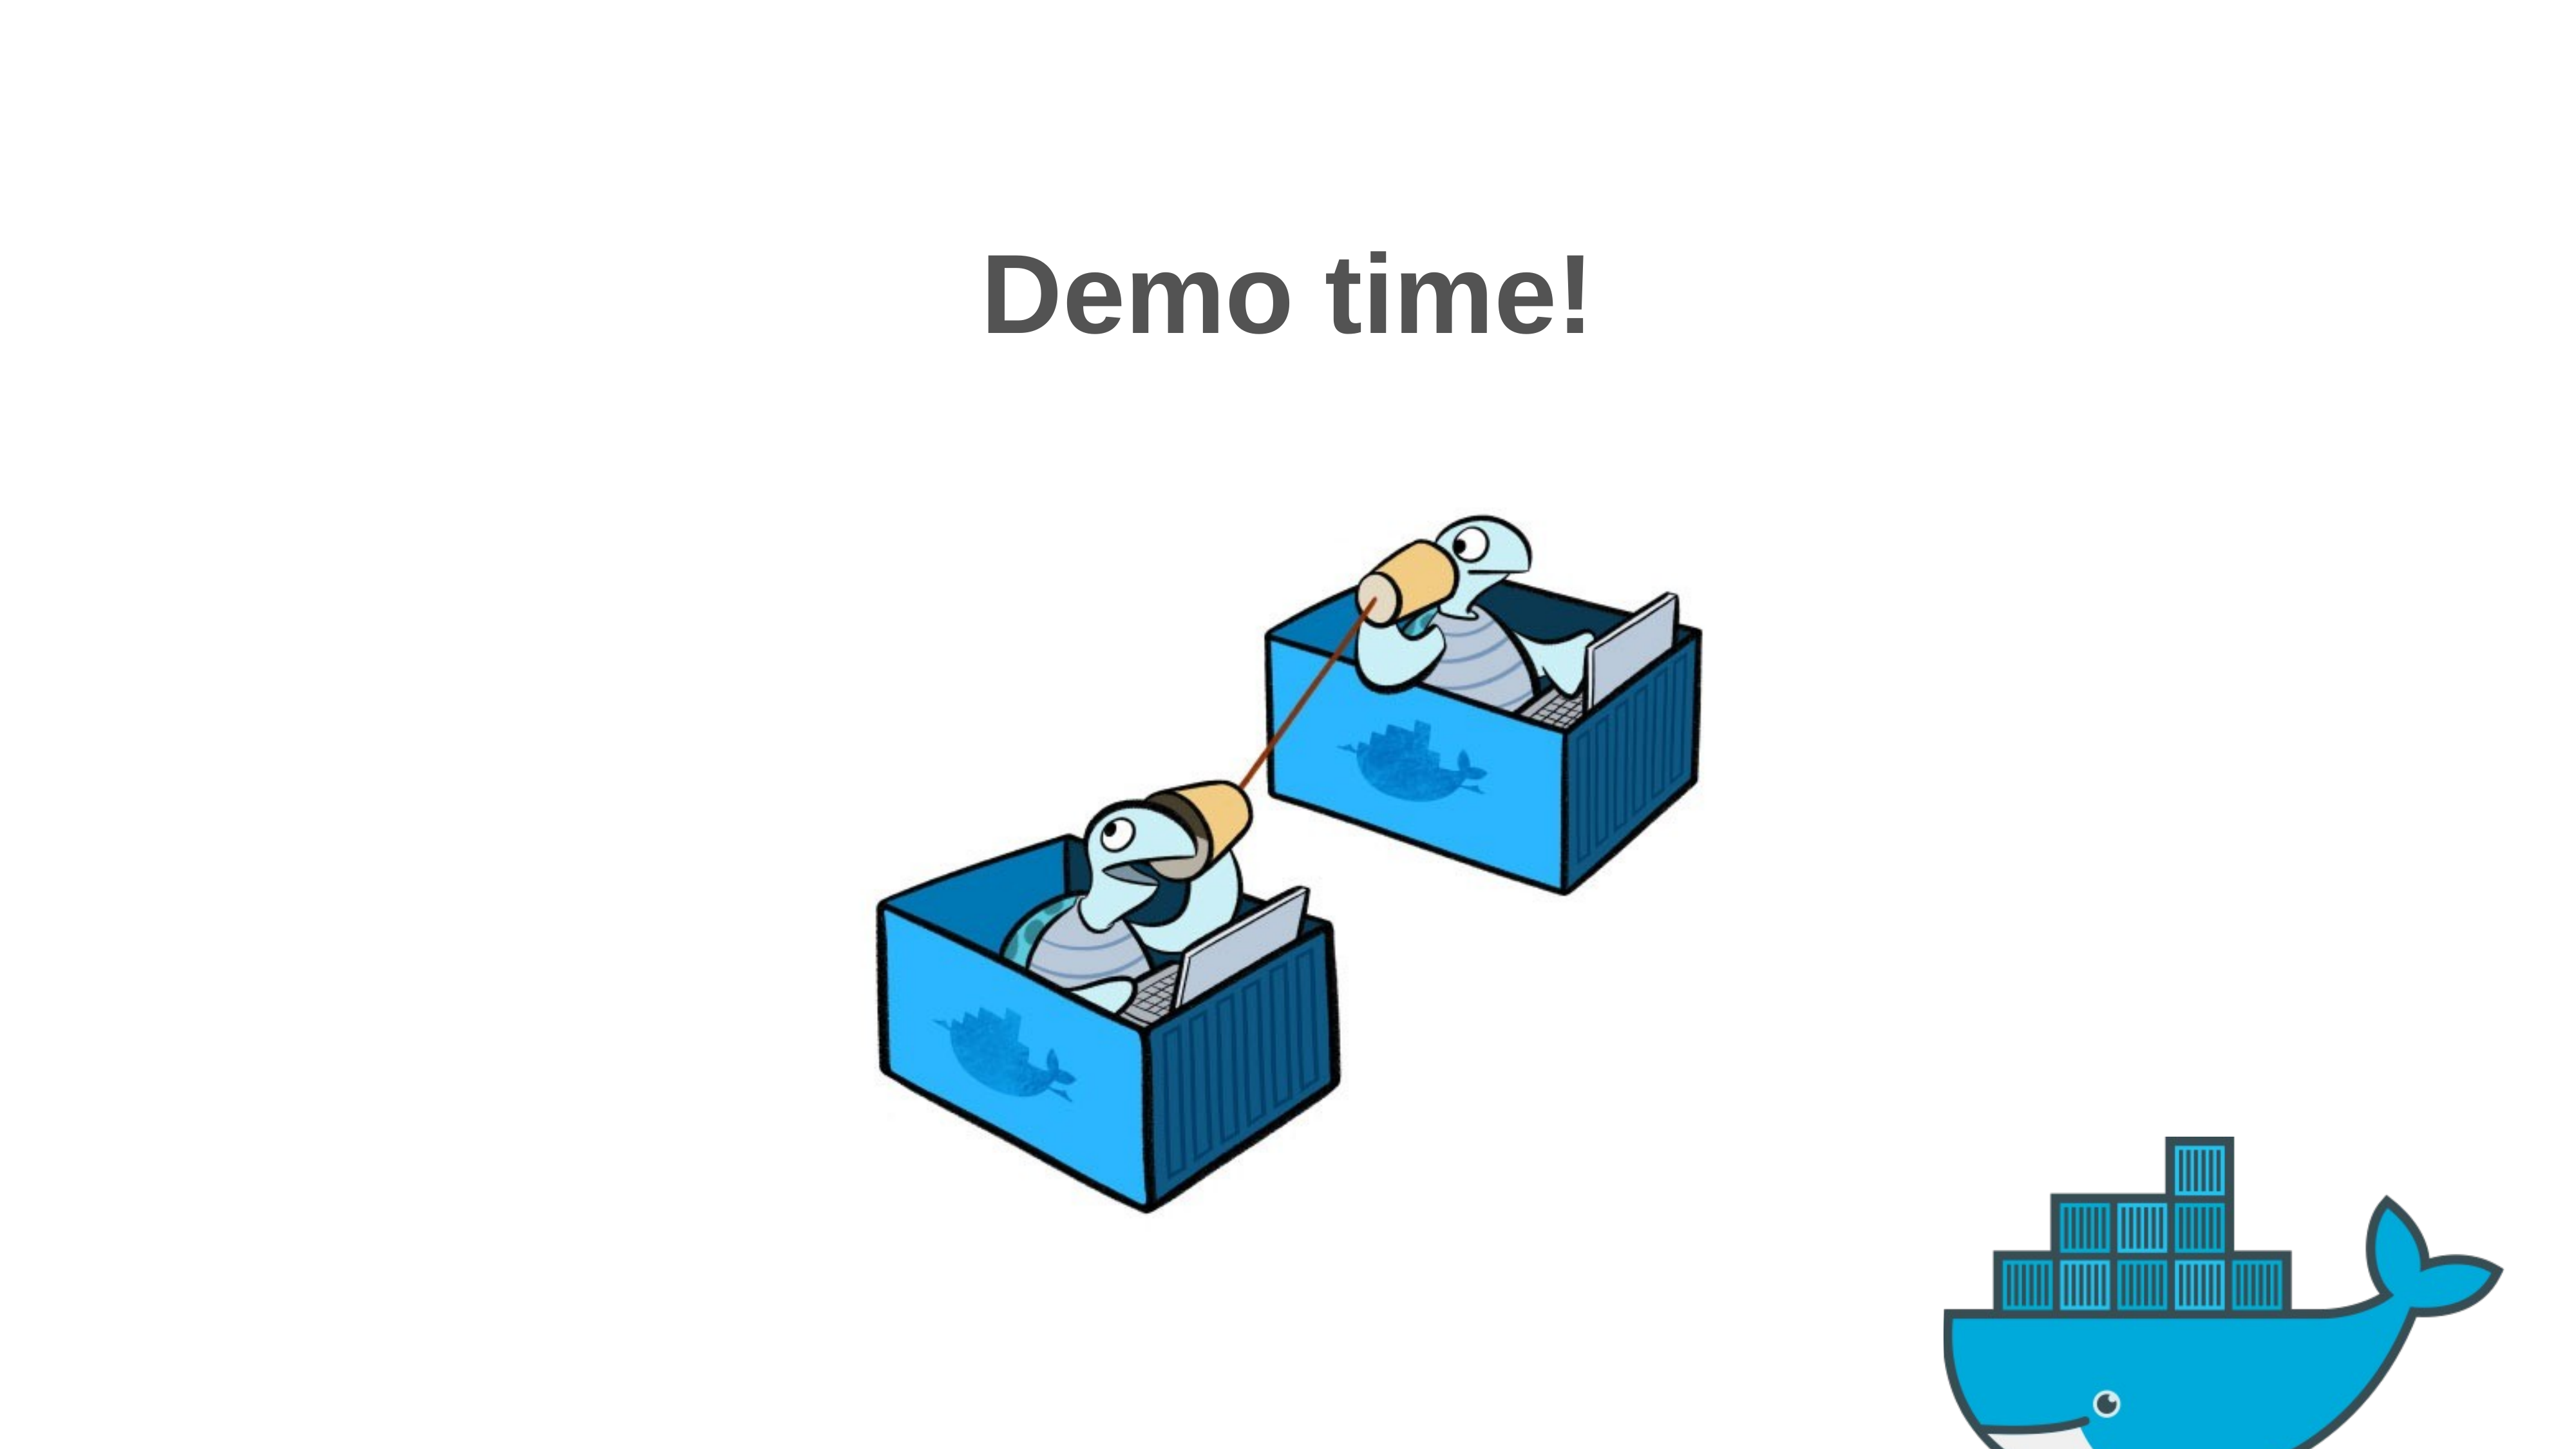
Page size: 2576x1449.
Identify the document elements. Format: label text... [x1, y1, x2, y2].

text_box Demo time! [379, 231, 2197, 614]
picture [1943, 1137, 2505, 1449]
picture [835, 390, 1741, 1294]
picture [2092, 1389, 2121, 1418]
